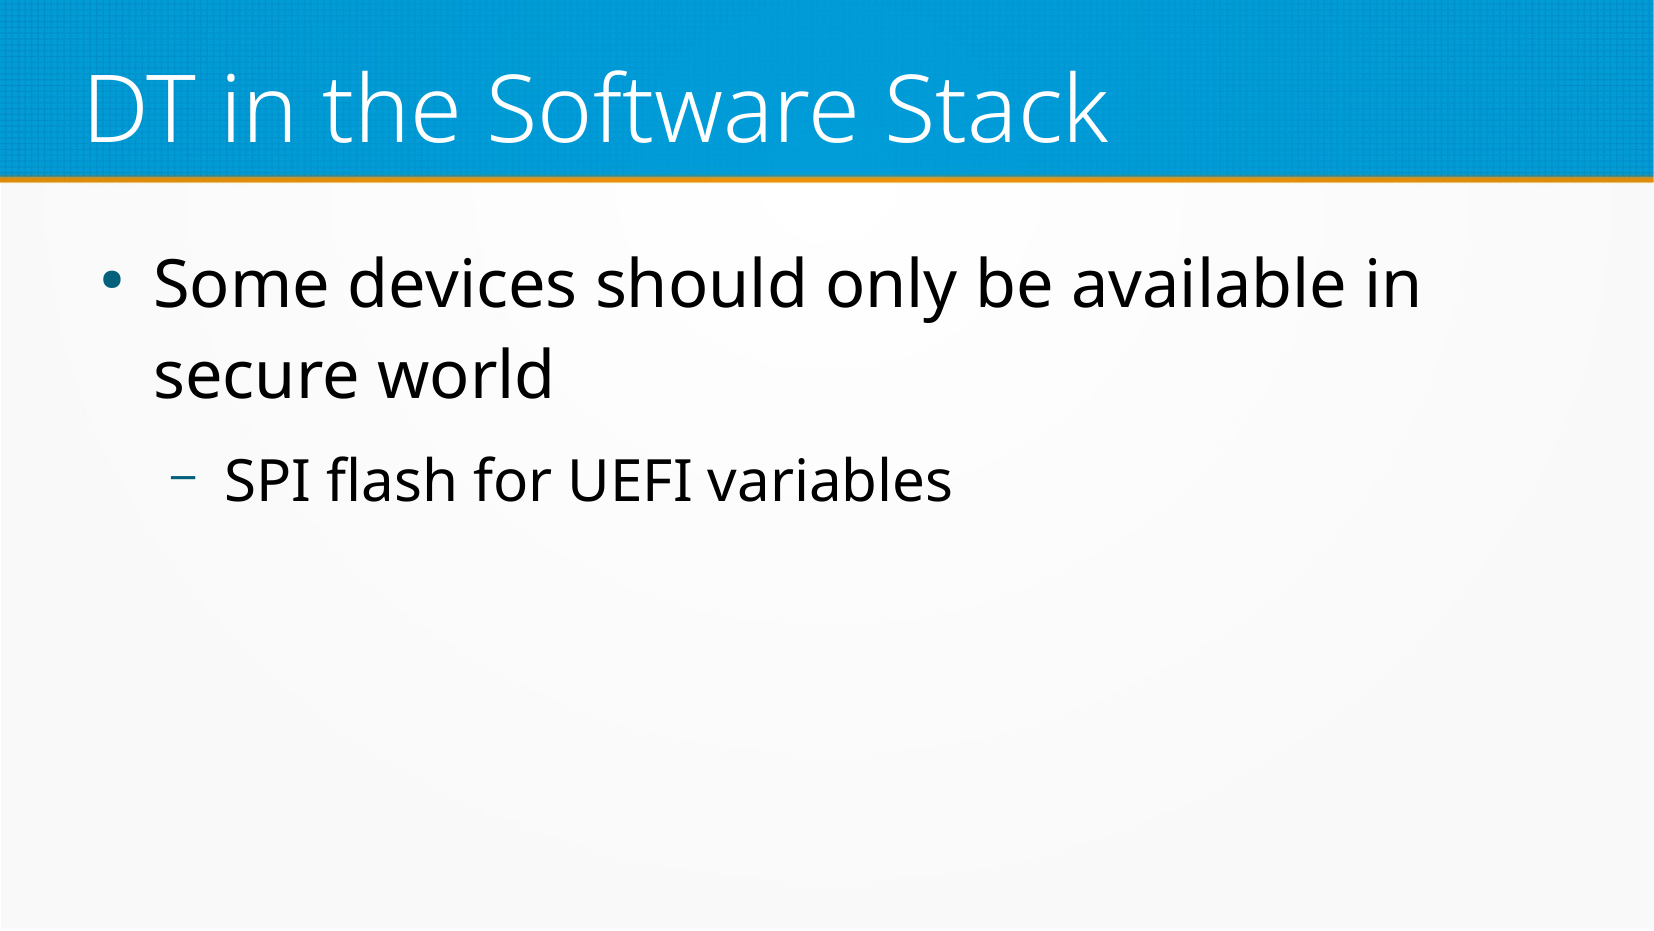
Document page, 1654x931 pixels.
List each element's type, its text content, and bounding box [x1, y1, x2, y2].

list Some devices should only be available in secure world SPI flash for UEFI variables [82, 236, 1563, 811]
title DT in the Software Stack [82, 14, 1571, 171]
picture [0, 175, 1654, 931]
